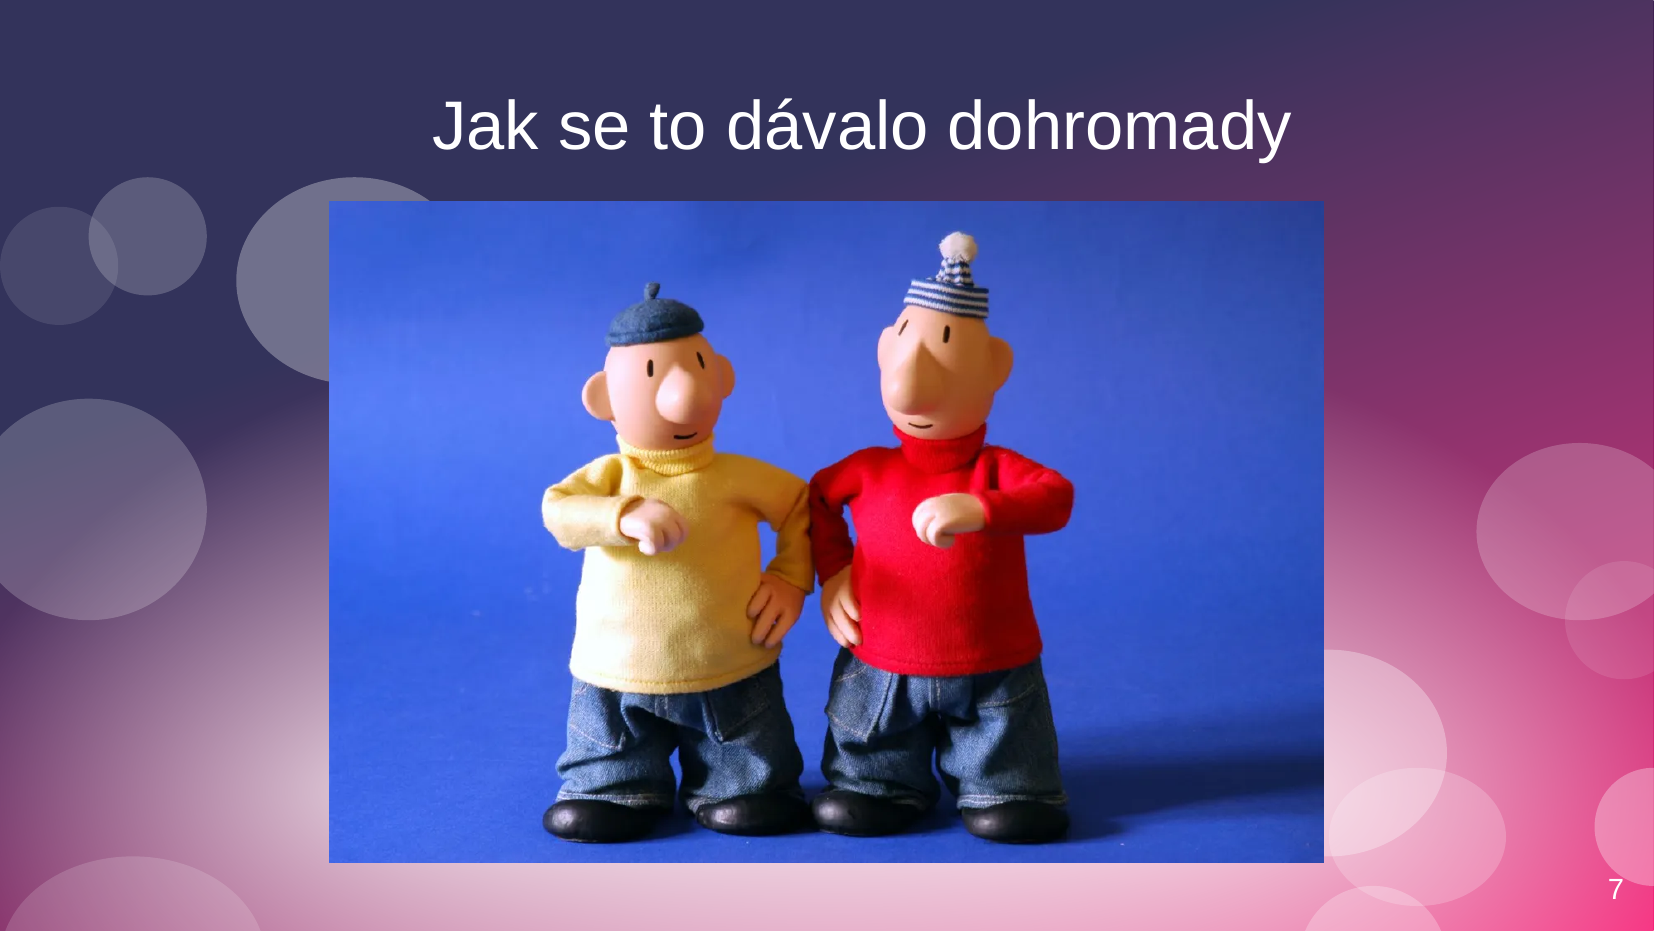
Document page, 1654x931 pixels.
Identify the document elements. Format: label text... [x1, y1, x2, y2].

title Jak se to dávalo dohromady [88, 44, 1565, 207]
picture [329, 201, 1324, 863]
